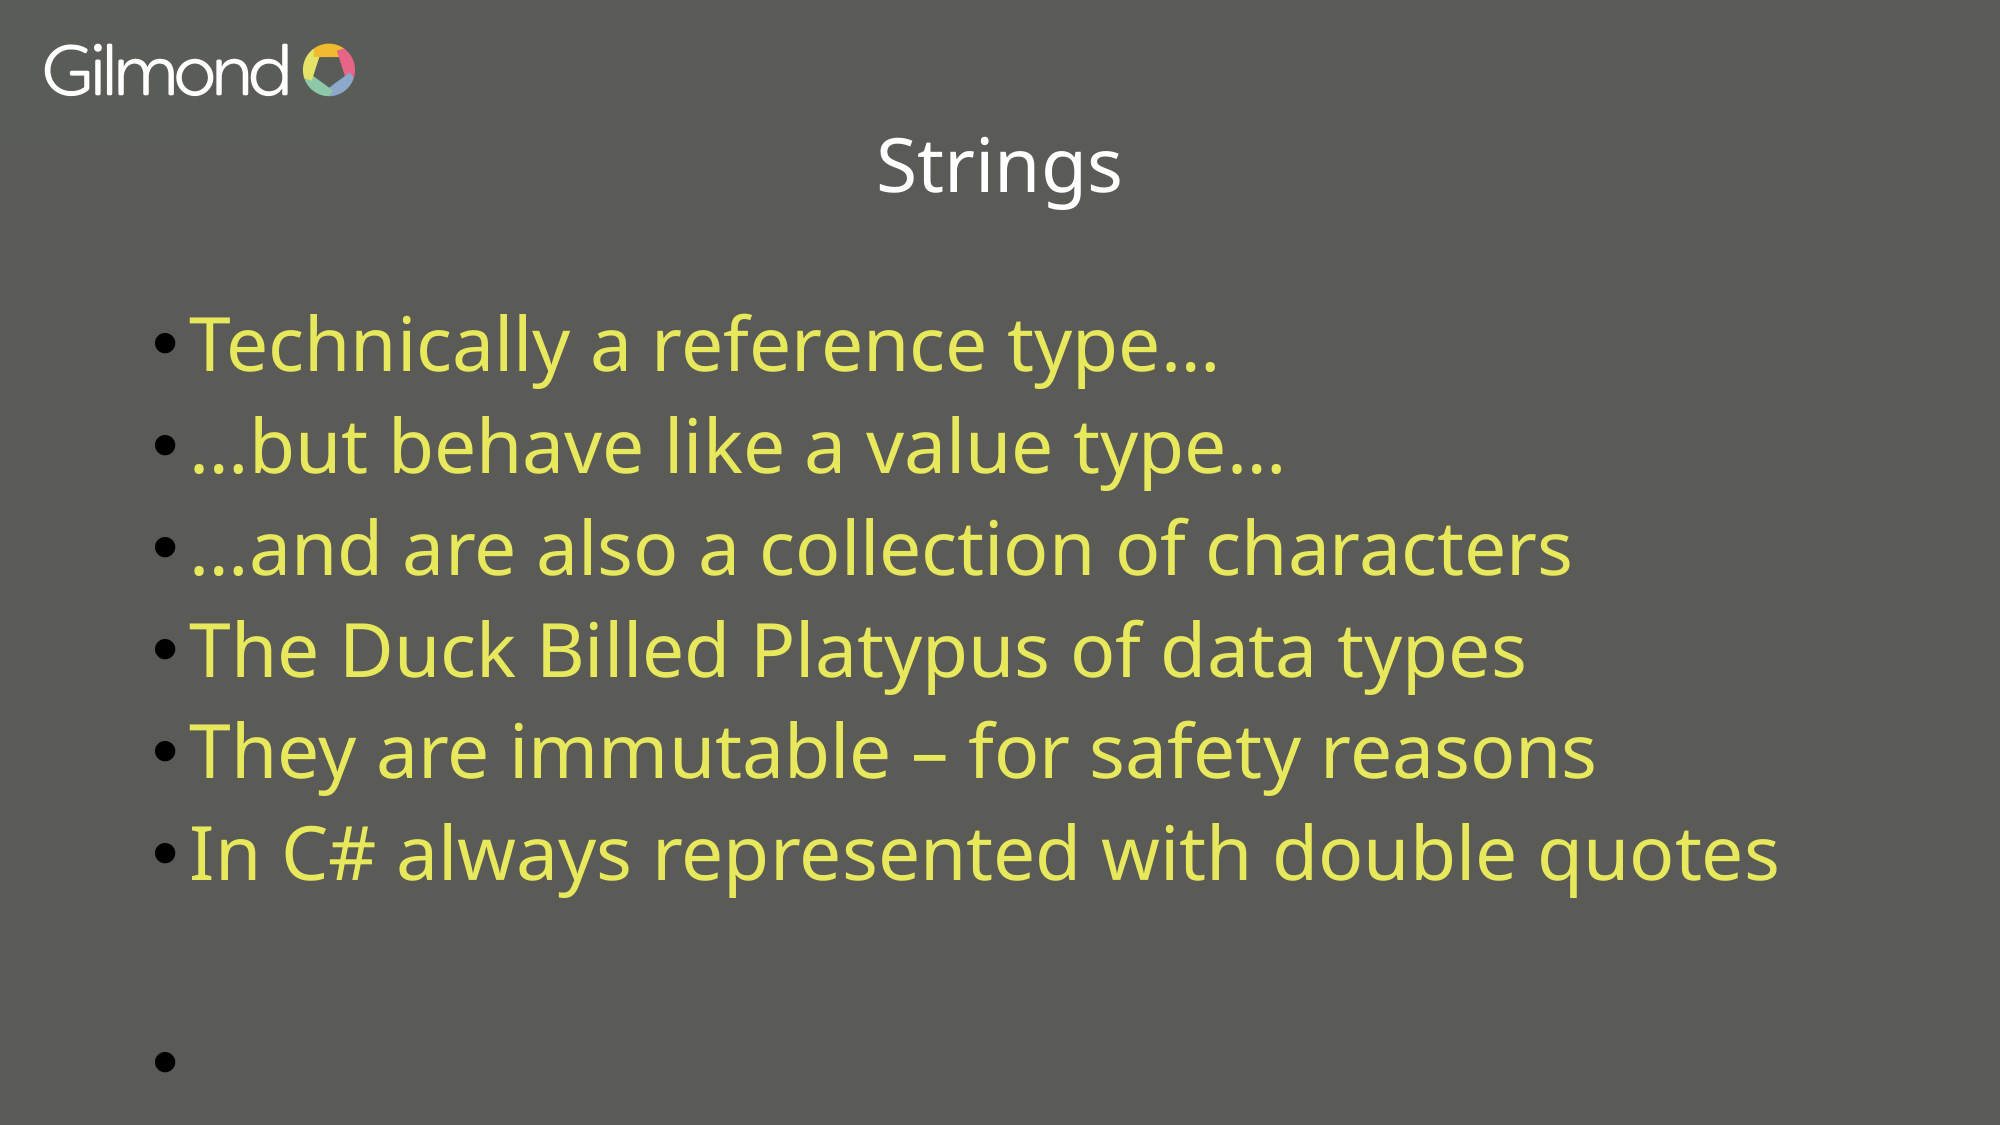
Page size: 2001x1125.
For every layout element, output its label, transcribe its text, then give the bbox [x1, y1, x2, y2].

picture [0, 0, 399, 149]
title Strings [137, 59, 1863, 278]
list Technically a reference type… …but behave like a value type… …and are also a collection of characters The Duck Billed Platypus of data types They are immutable – for safety reasons In C# always represented with double quotes [137, 299, 1863, 1014]
